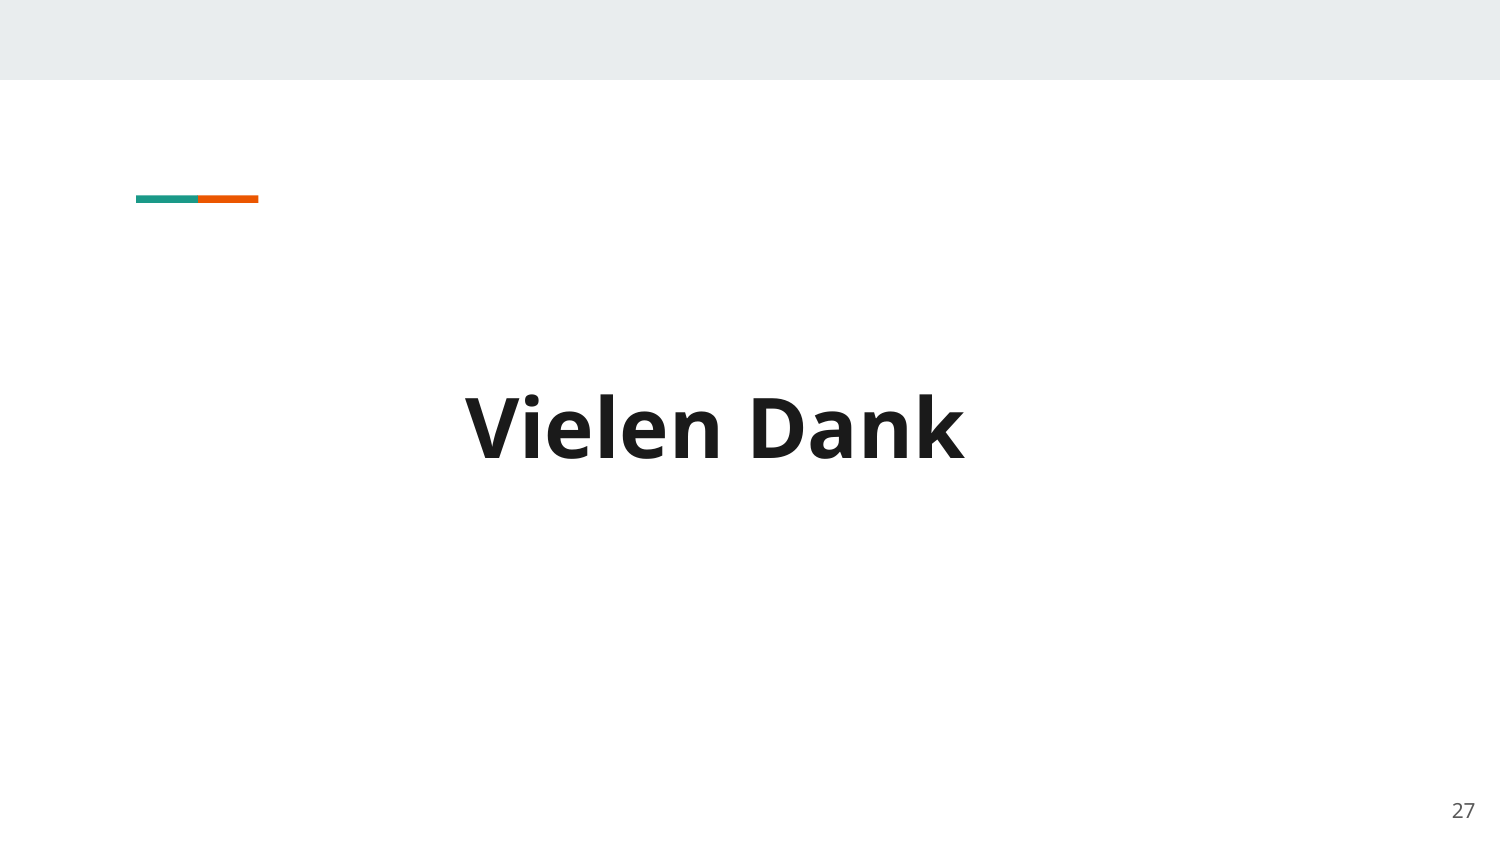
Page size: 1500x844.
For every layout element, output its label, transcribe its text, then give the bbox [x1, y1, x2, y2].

slide_number <number> [1400, 779, 1491, 844]
title Vielen Dank [450, 360, 1047, 507]
